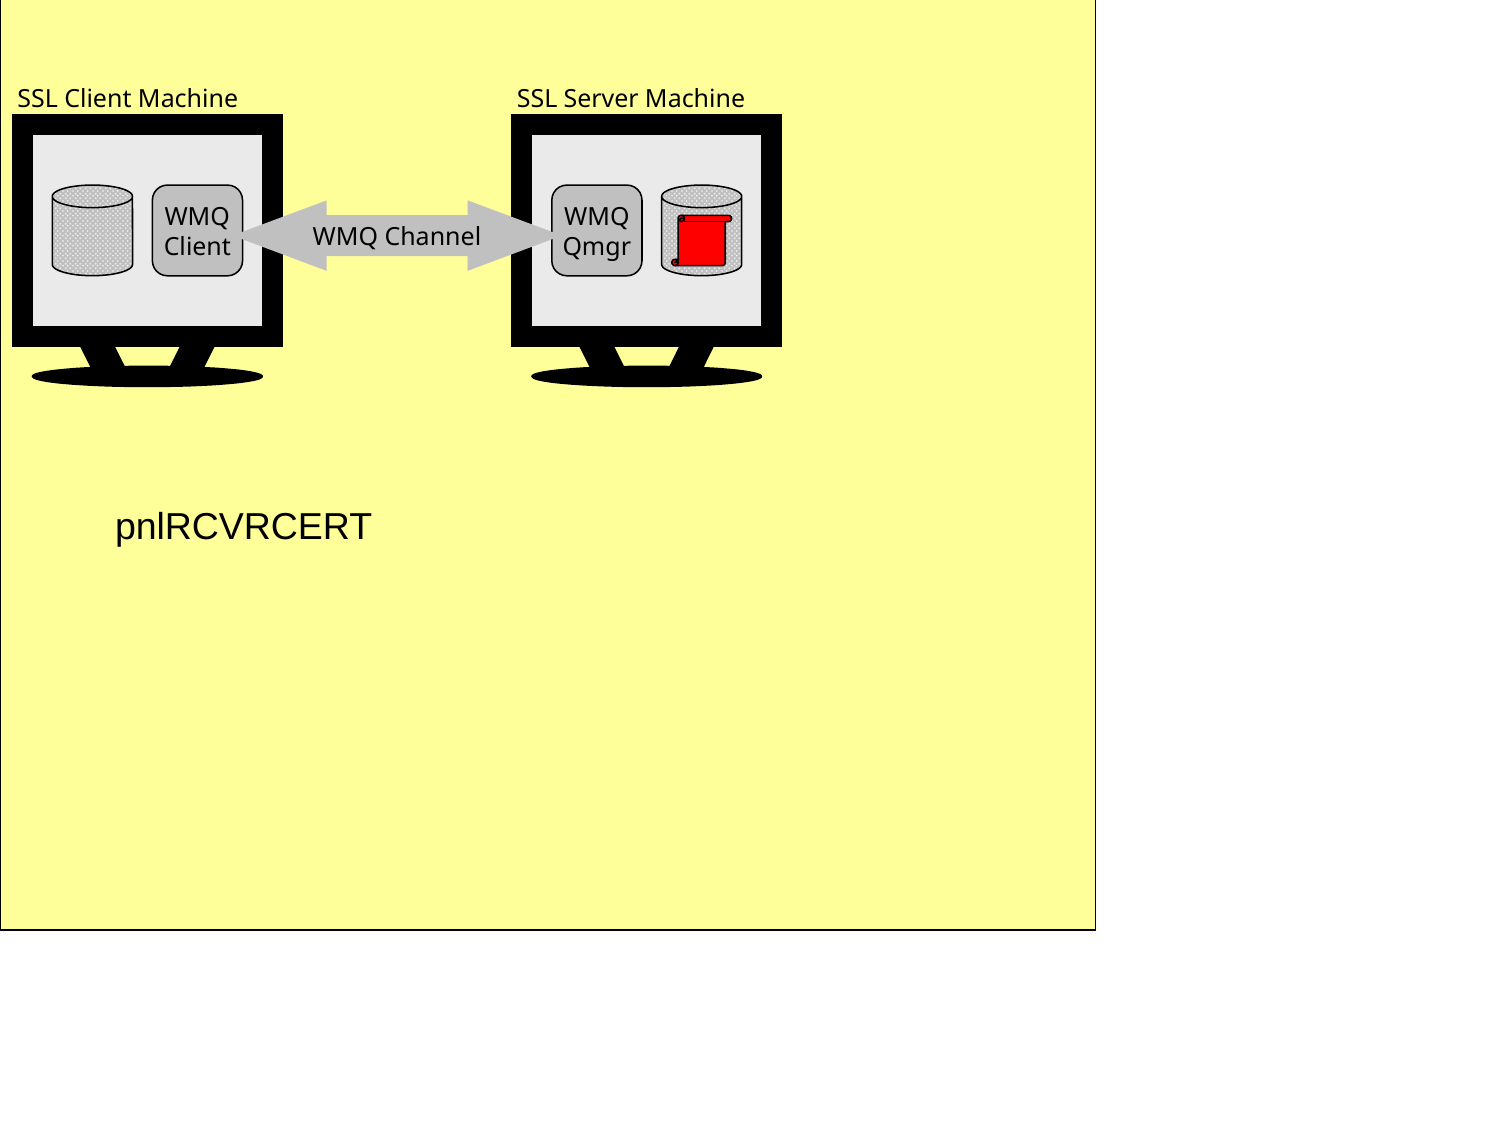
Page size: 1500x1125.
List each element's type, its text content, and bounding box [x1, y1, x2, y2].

text_box [0, 0, 1095, 930]
text_box WMQ Qmgr [551, 185, 642, 276]
text_box pnlRCVRCERT [100, 494, 389, 555]
text_box WMQ Client [152, 185, 243, 276]
text_box SSL Client Machine [2, 74, 333, 120]
text_box WMQ Channel [262, 215, 533, 256]
text_box SSL Server Machine [501, 74, 832, 120]
